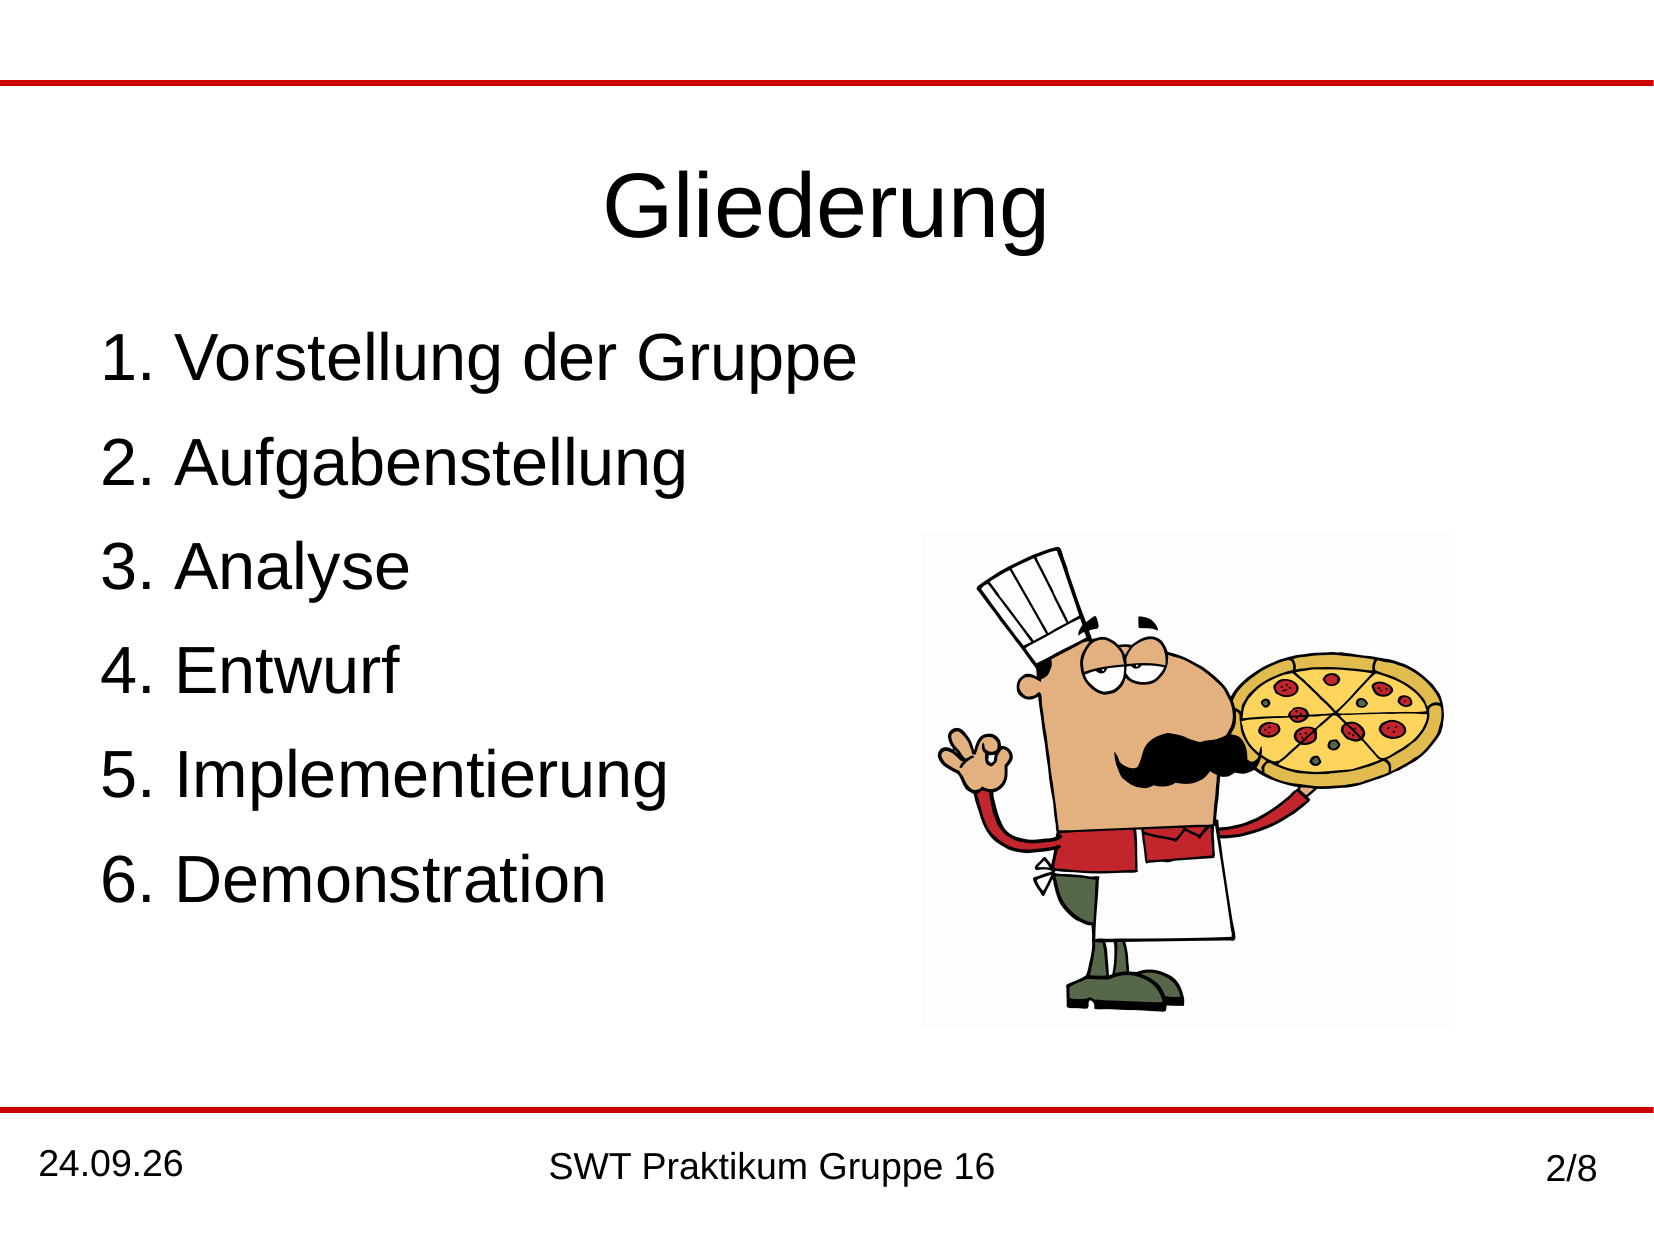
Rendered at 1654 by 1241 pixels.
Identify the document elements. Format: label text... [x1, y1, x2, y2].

picture [921, 531, 1453, 1029]
list Vorstellung der Gruppe Aufgabenstellung Analyse Entwurf Implementierung Demonstration [82, 320, 1571, 1040]
title Gliederung [82, 102, 1571, 310]
